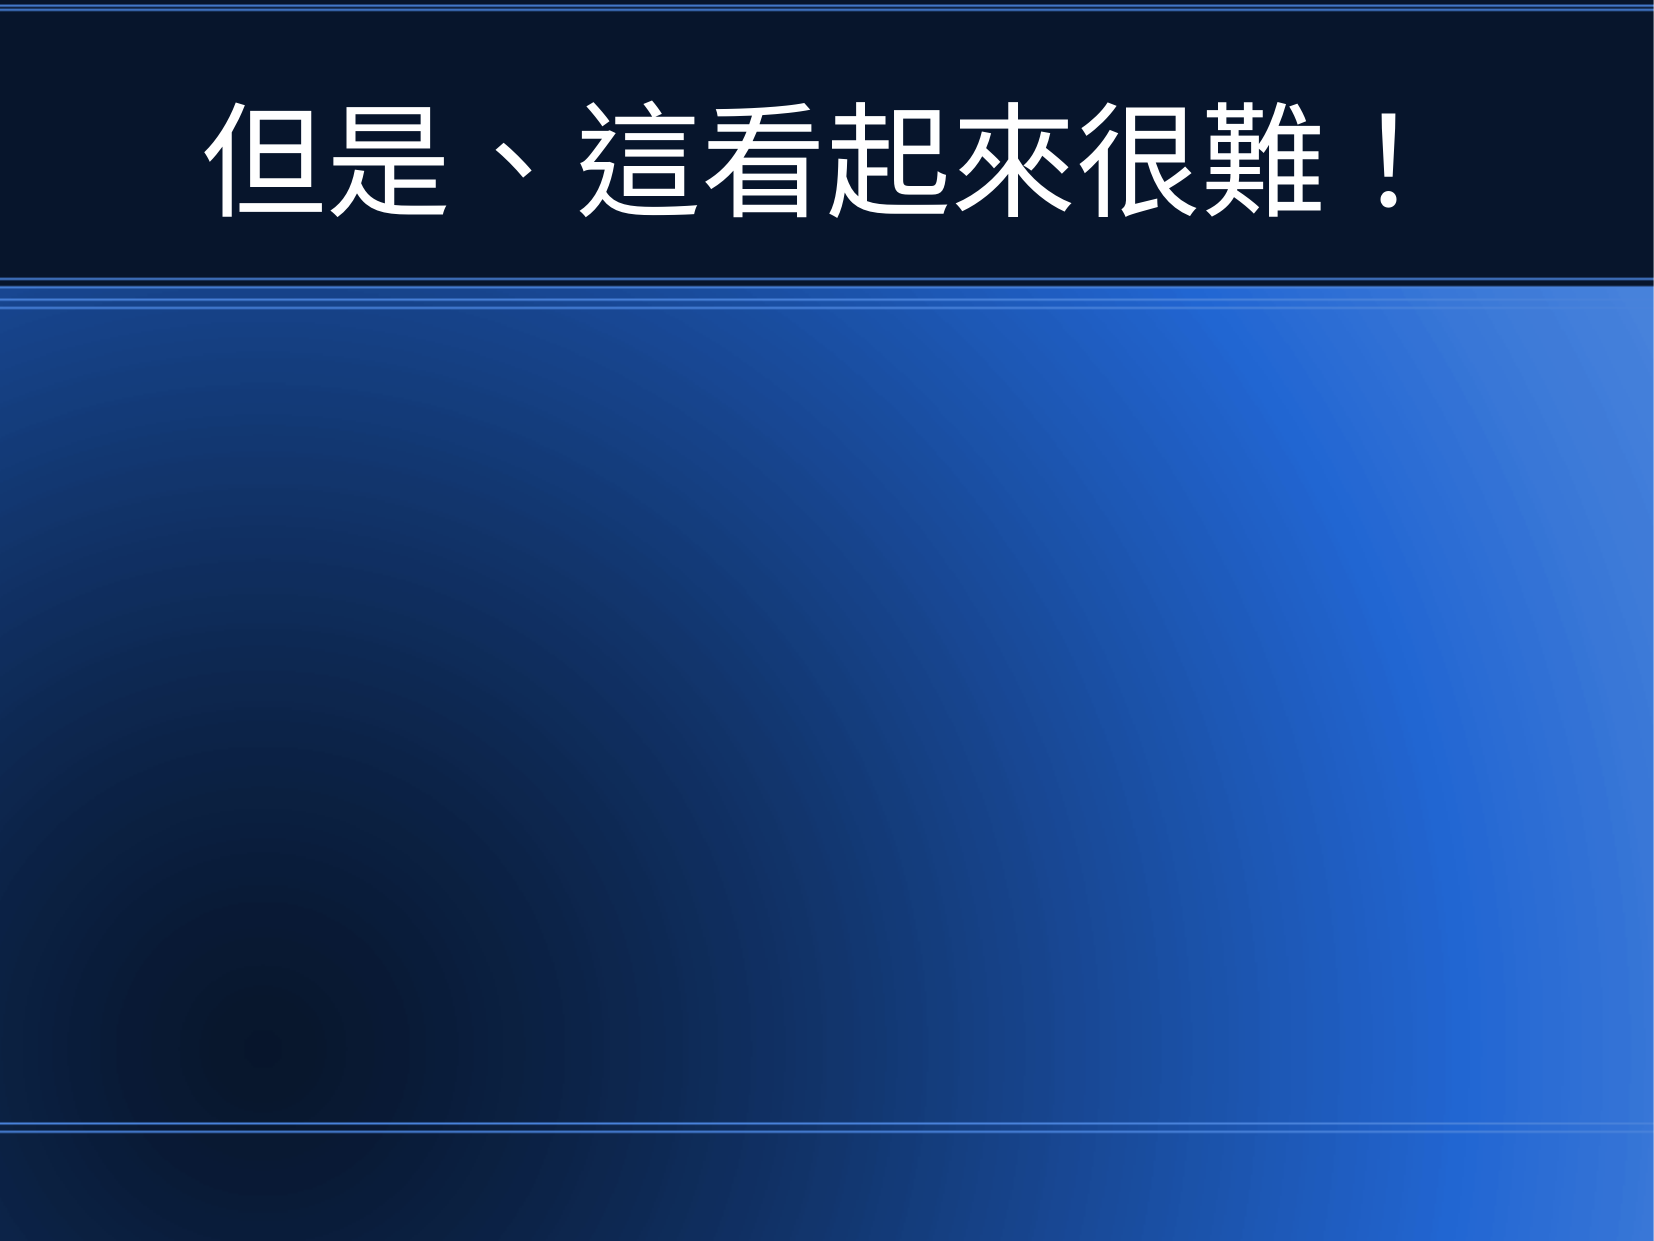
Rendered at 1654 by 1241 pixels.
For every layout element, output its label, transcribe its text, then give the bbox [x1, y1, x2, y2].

title 但是、這看起來很難！ [82, 49, 1571, 257]
picture [0, 0, 1654, 1241]
